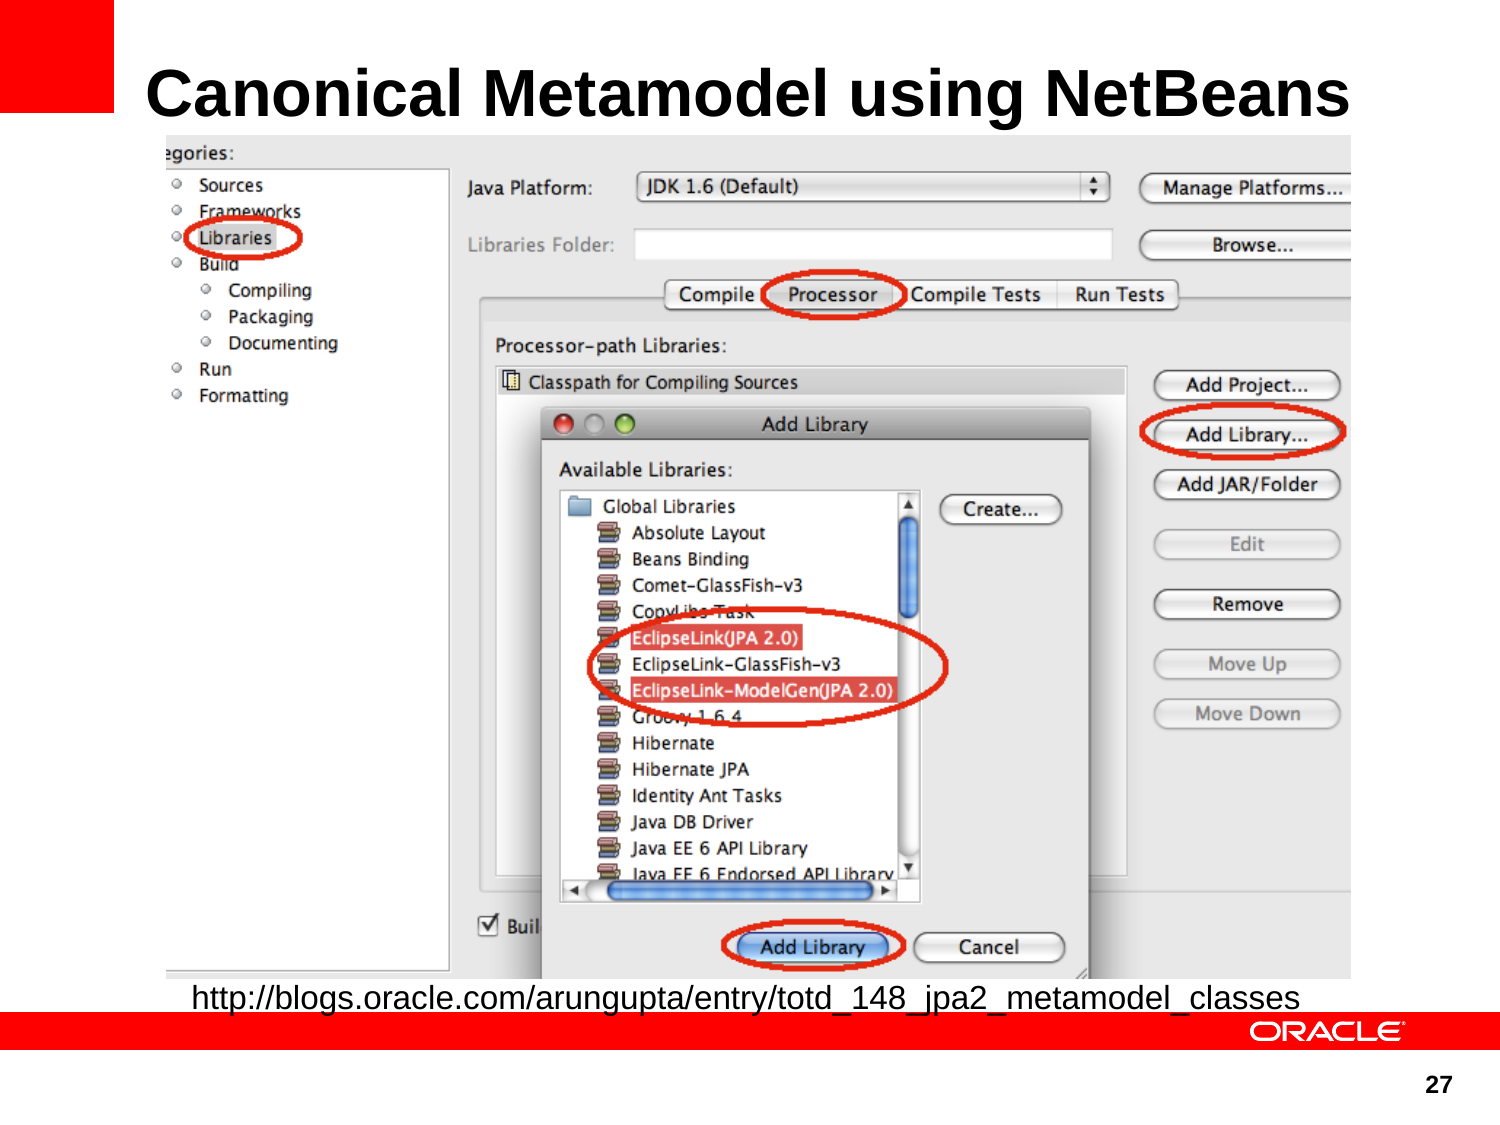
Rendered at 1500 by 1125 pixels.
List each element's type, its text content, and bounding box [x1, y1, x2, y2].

picture [0, 1012, 1500, 1050]
picture [166, 135, 1351, 979]
text_box http://blogs.oracle.com/arungupta/entry/totd_148_jpa2_metamodel_classes [176, 968, 1351, 1044]
title Canonical Metamodel using NetBeans [145, 49, 1390, 190]
picture [0, 0, 114, 113]
